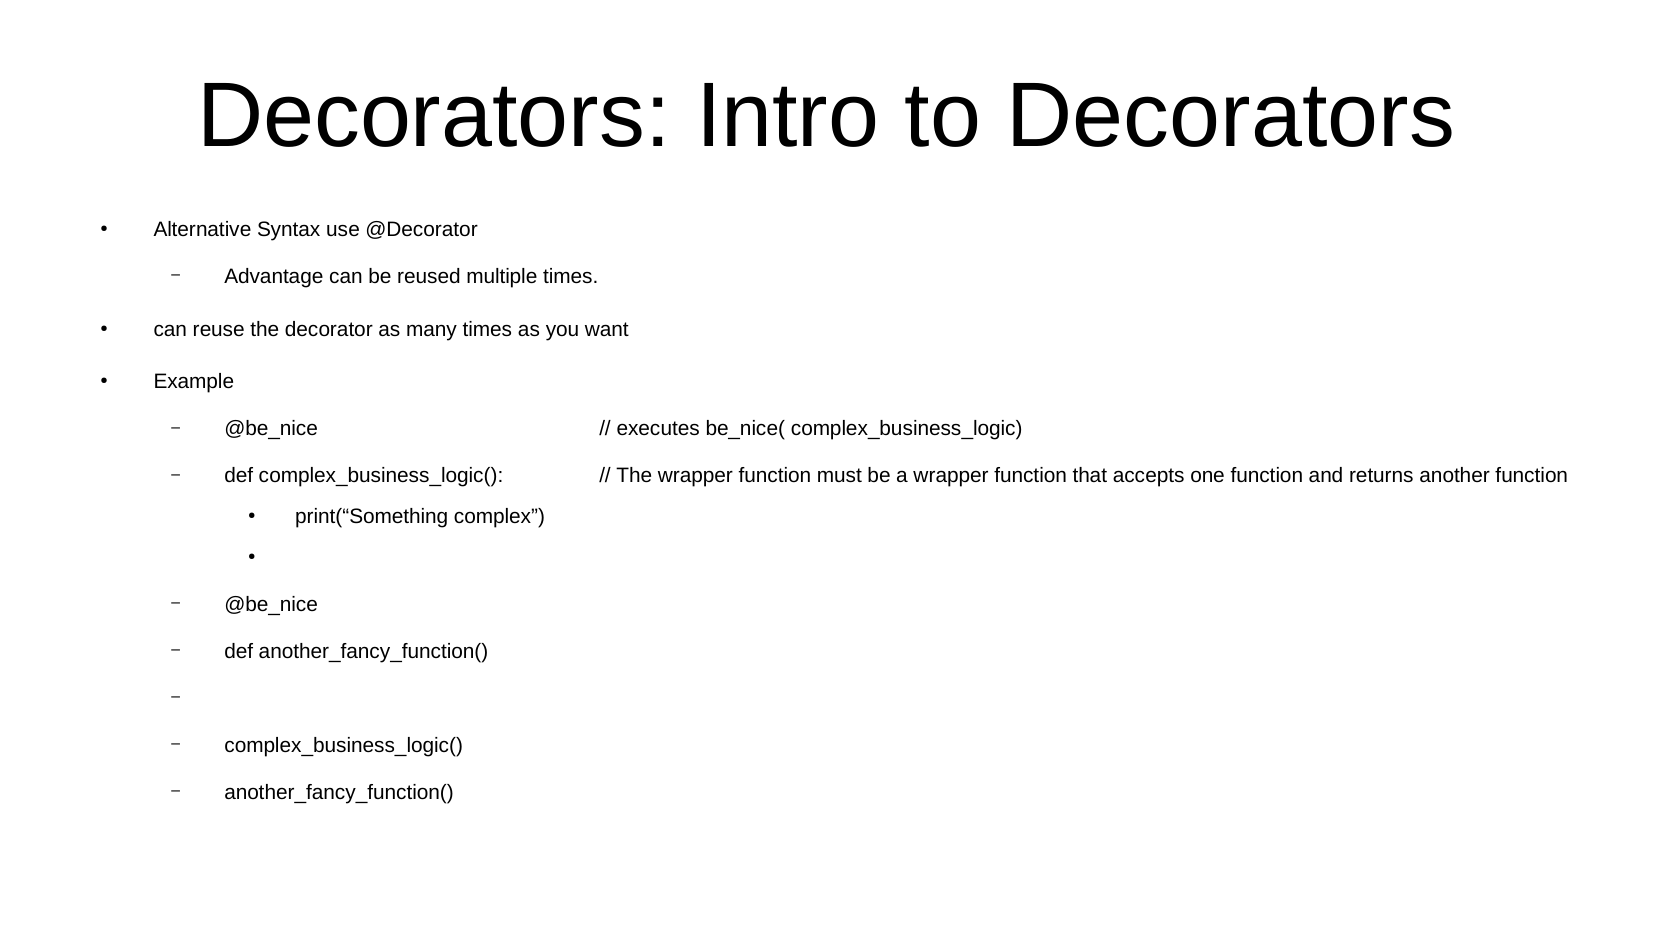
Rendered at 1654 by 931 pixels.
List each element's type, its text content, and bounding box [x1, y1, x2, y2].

list Alternative Syntax use @Decorator Advantage can be reused multiple times. can reuse the decorator as many times as you want Example @be_nice // executes be_nice( complex_business_logic) def complex_business_logic(): // The wrapper function must be a wrapper function that accepts one function and returns another function print(“Something complex”) @be_nice def another_fancy_function() complex_business_logic() another_fancy_function() [82, 217, 1621, 901]
title Decorators: Intro to Decorators [82, 37, 1571, 193]
